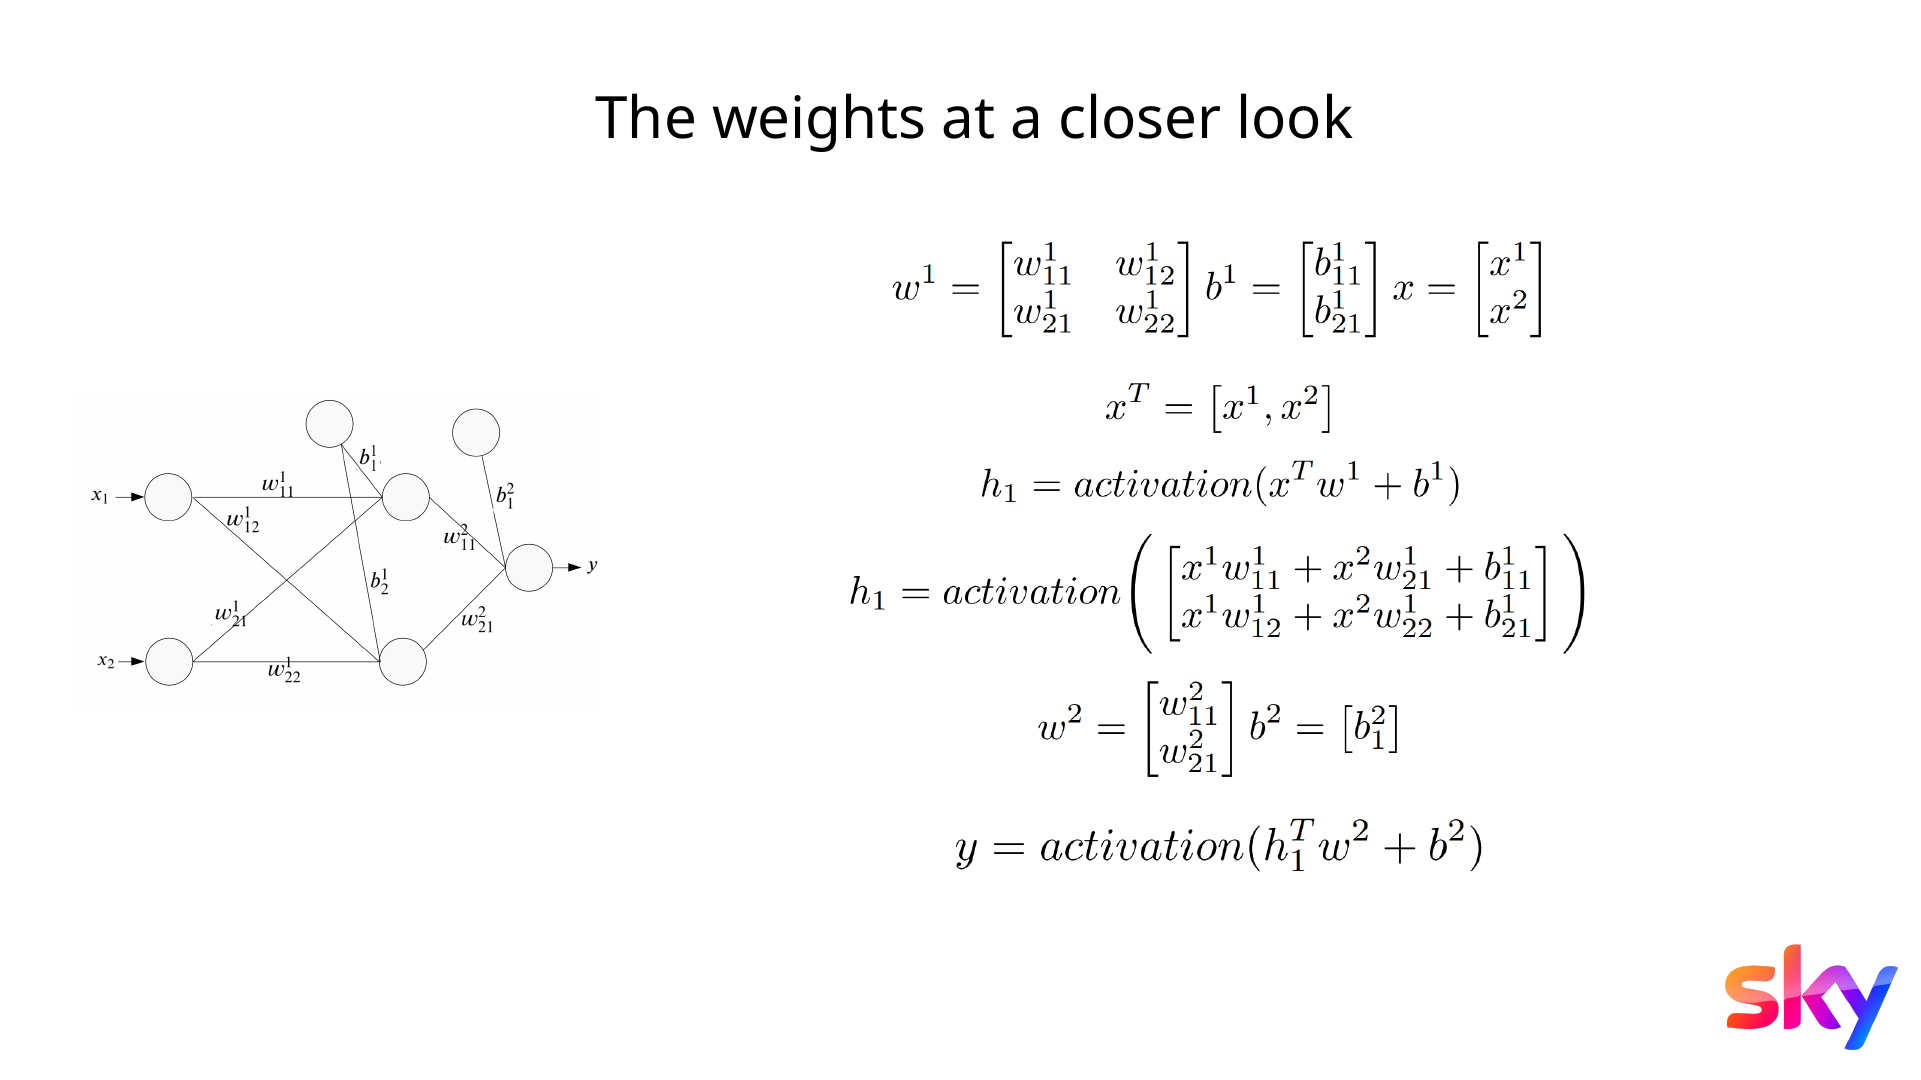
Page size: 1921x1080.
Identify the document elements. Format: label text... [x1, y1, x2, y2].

picture [1725, 944, 1898, 1051]
picture [825, 216, 1613, 895]
picture [75, 393, 598, 713]
title The weights at a closer look [112, 38, 1837, 151]
